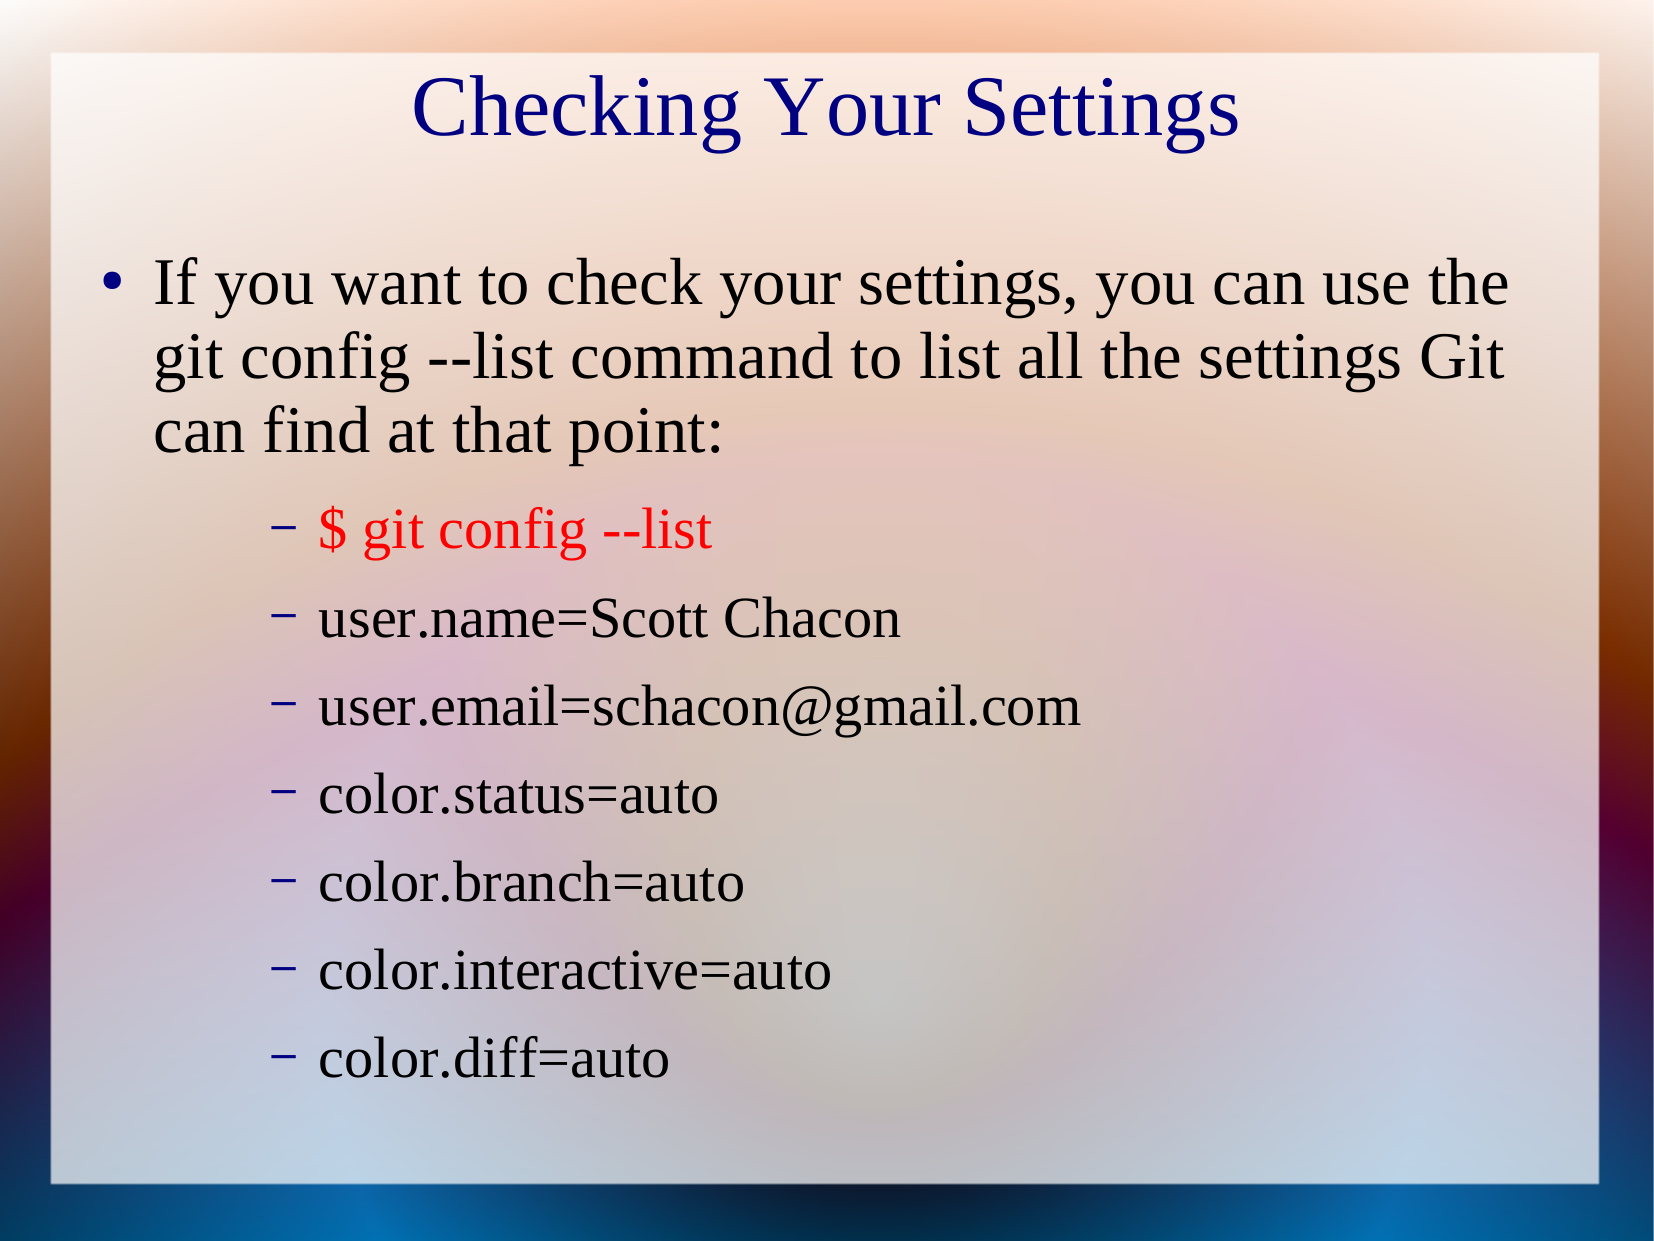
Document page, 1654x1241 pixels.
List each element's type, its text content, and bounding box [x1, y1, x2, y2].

picture [0, 0, 1654, 1241]
title Checking Your Settings [82, 2, 1571, 211]
list If you want to check your settings, you can use the git config --list command to list all the settings Git can find at that point: $ git config --list user.name=Scott Chacon user.email=schacon@gmail.com color.status=auto color.branch=auto color.interactive=auto color.diff=auto [82, 245, 1571, 1189]
